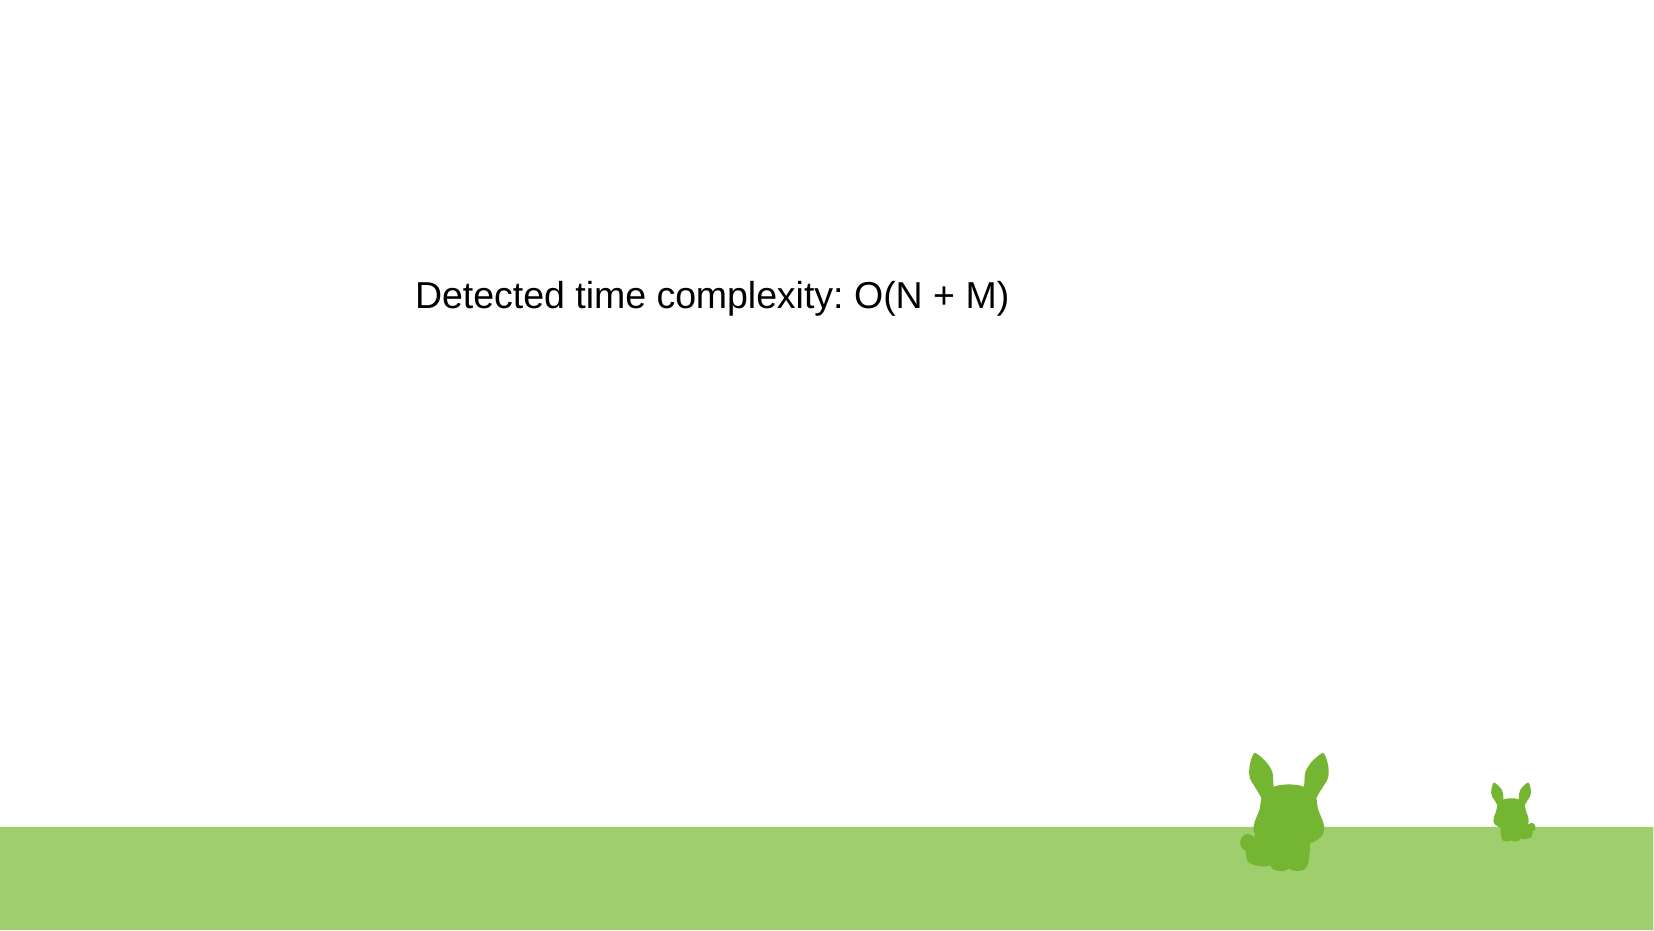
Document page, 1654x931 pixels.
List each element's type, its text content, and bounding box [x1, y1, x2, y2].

text_box Detected time complexity: O(N + M) [37, 225, 1388, 488]
